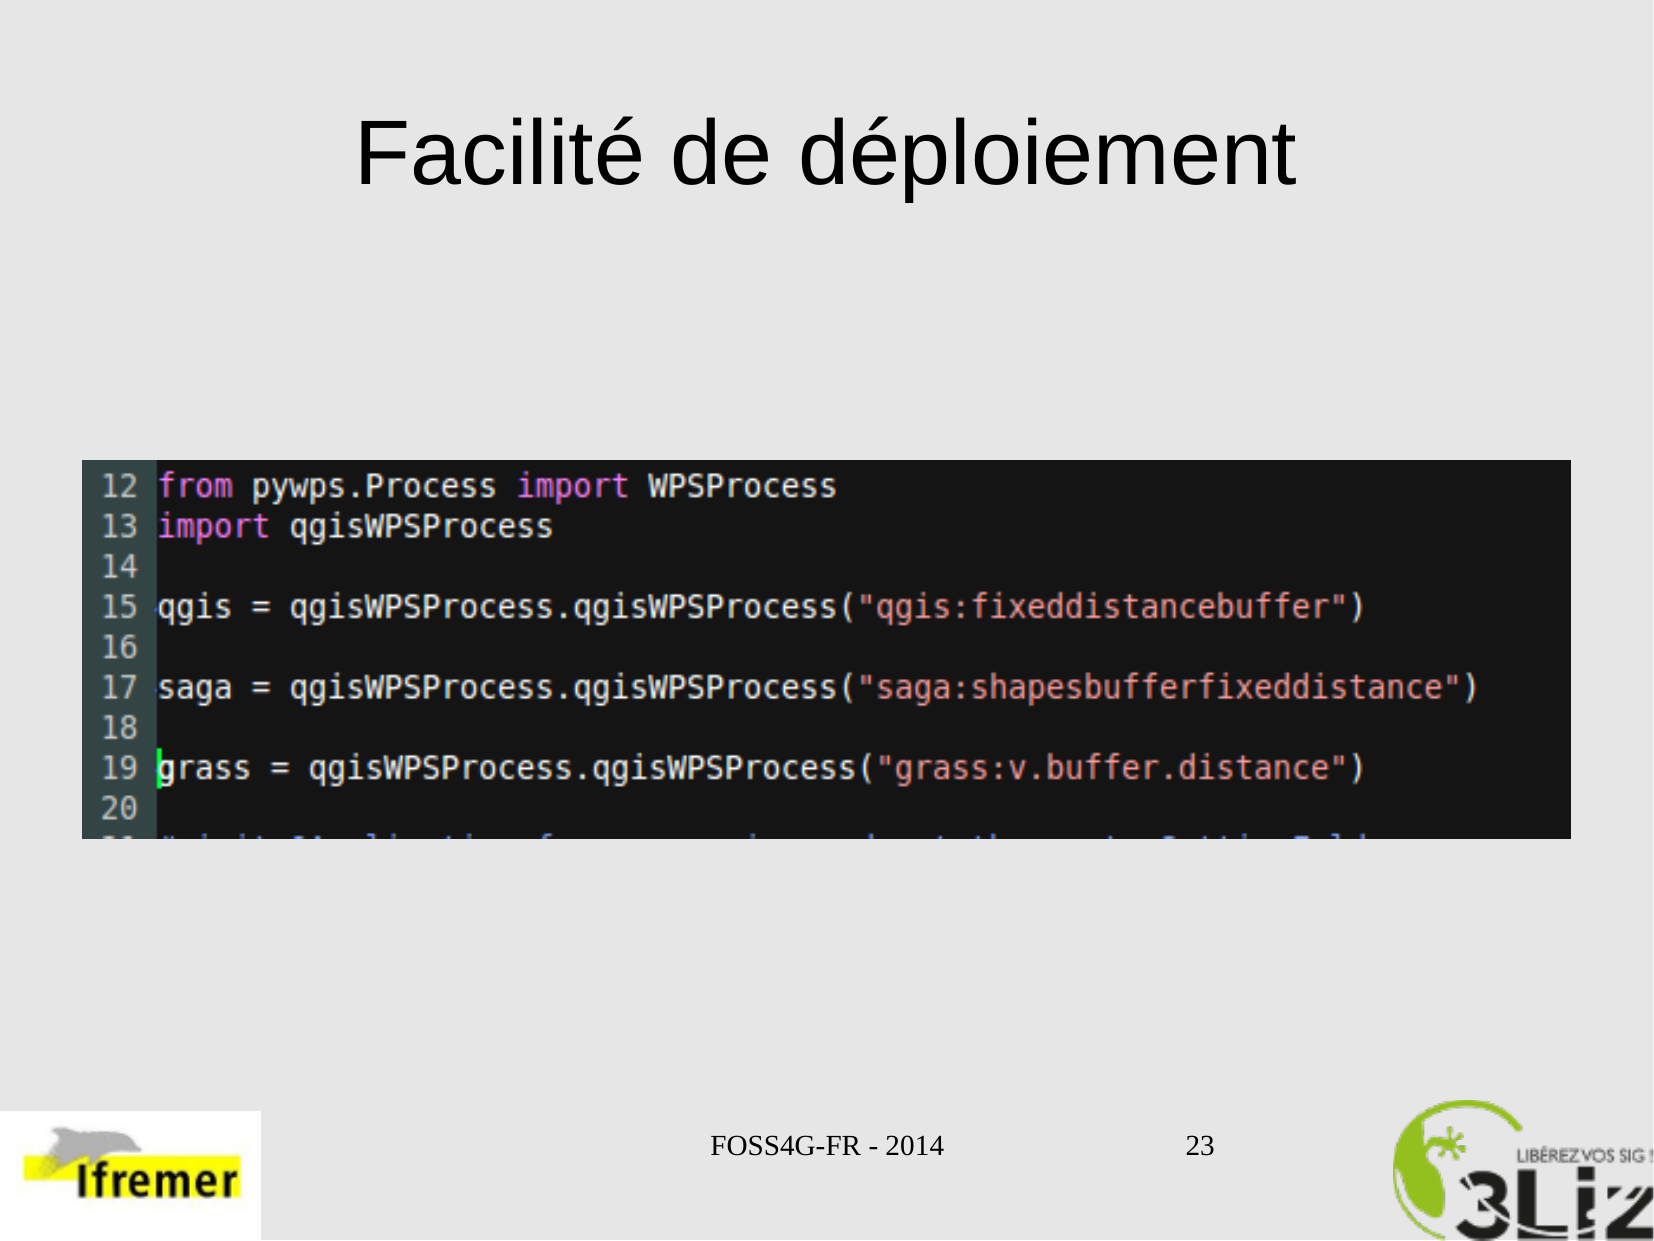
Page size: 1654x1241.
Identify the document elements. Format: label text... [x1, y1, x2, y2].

picture [82, 460, 1571, 839]
picture [0, 1111, 261, 1241]
picture [1393, 1100, 1654, 1241]
title Facilité de déploiement [82, 49, 1571, 257]
